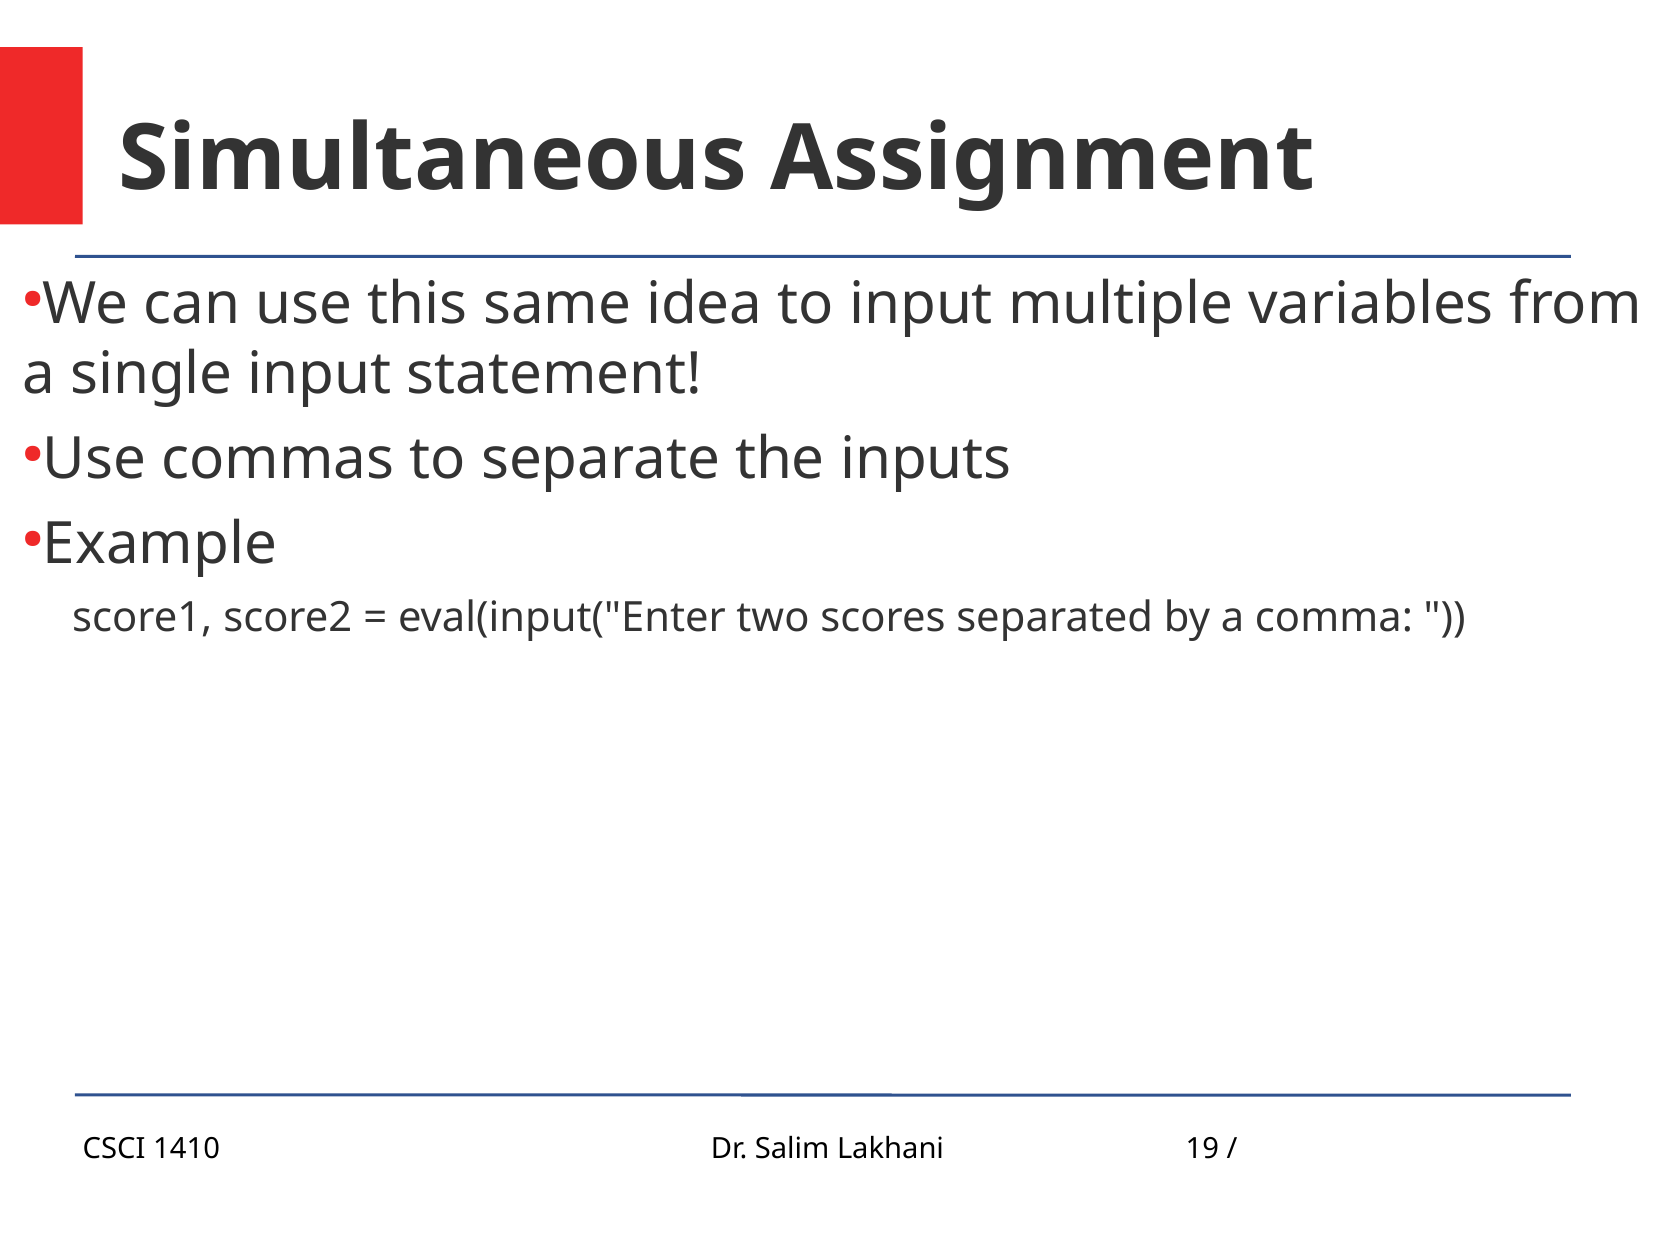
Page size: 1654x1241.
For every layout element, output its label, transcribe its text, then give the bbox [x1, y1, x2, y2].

text_box Dr. Salim Lakhani [565, 1129, 1090, 1216]
list We can use this same idea to input multiple variables from a single input statement! Use commas to separate the inputs Example score1, score2 = eval(input("Enter two scores separated by a comma: ")) [22, 265, 1651, 1081]
text_box / [1185, 1129, 1571, 1216]
text_box CSCI 1410 [82, 1129, 468, 1216]
title Simultaneous Assignment [118, 49, 1571, 257]
